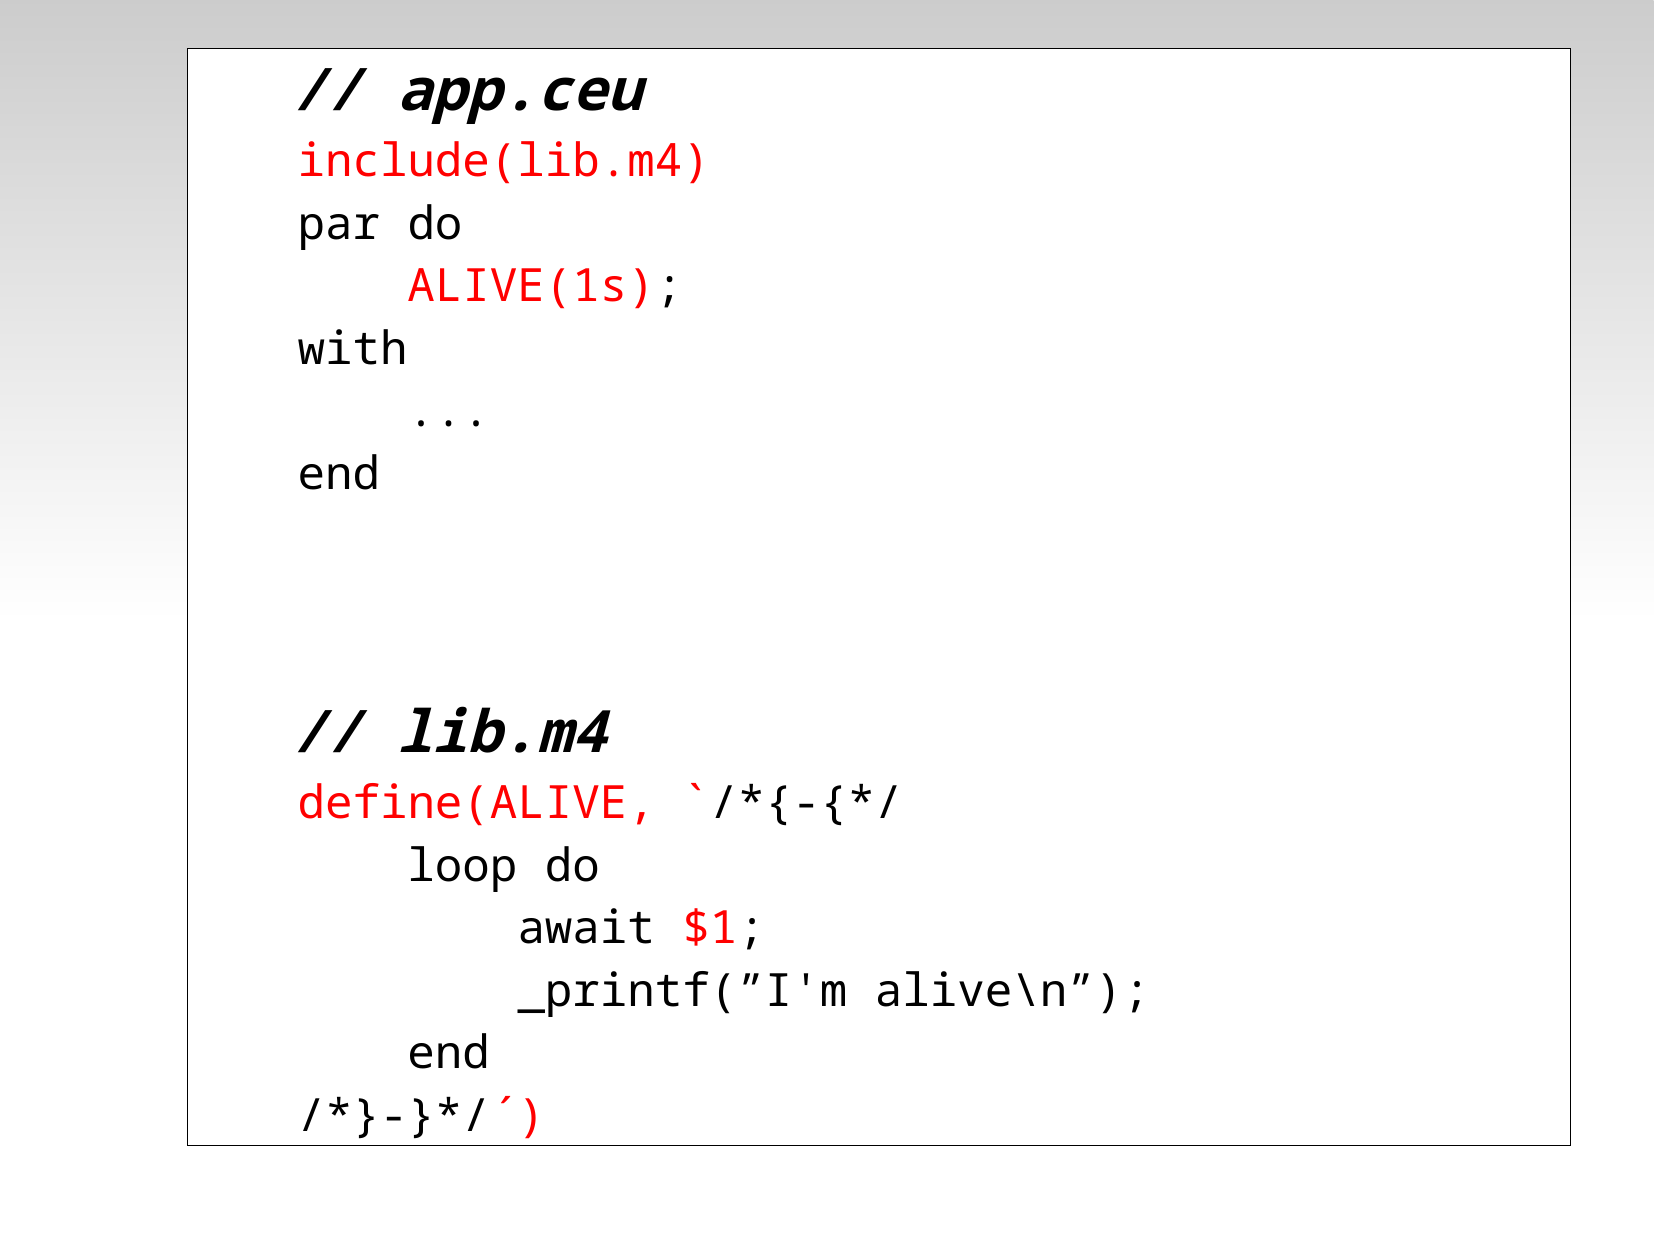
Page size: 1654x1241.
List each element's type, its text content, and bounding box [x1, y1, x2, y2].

subtitle // app.ceu include(lib.m4) par do ALIVE(1s); with ... end // lib.m4 define(ALIVE, `/*{-{*/ loop do await $1; _printf(”I'm alive\n”); end /*}-}*/´) [187, 67, 1571, 1127]
